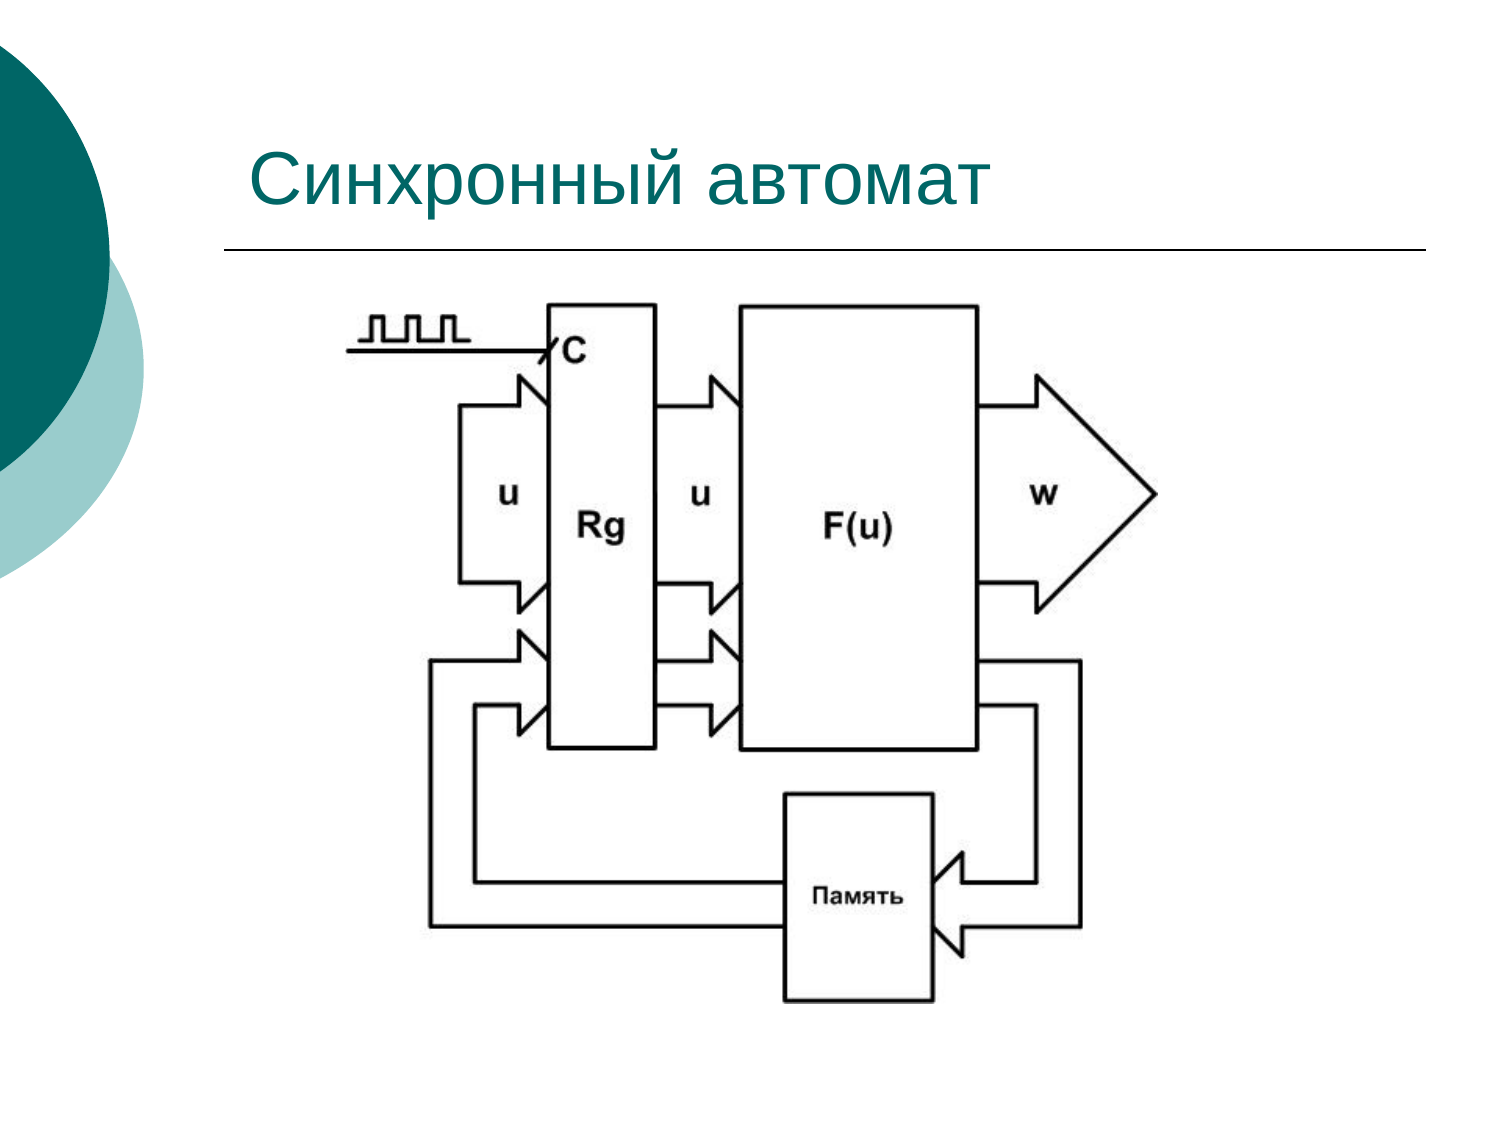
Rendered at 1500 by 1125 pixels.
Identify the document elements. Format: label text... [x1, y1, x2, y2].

title Синхронный автомат [233, 58, 1416, 228]
picture [345, 302, 1158, 1004]
